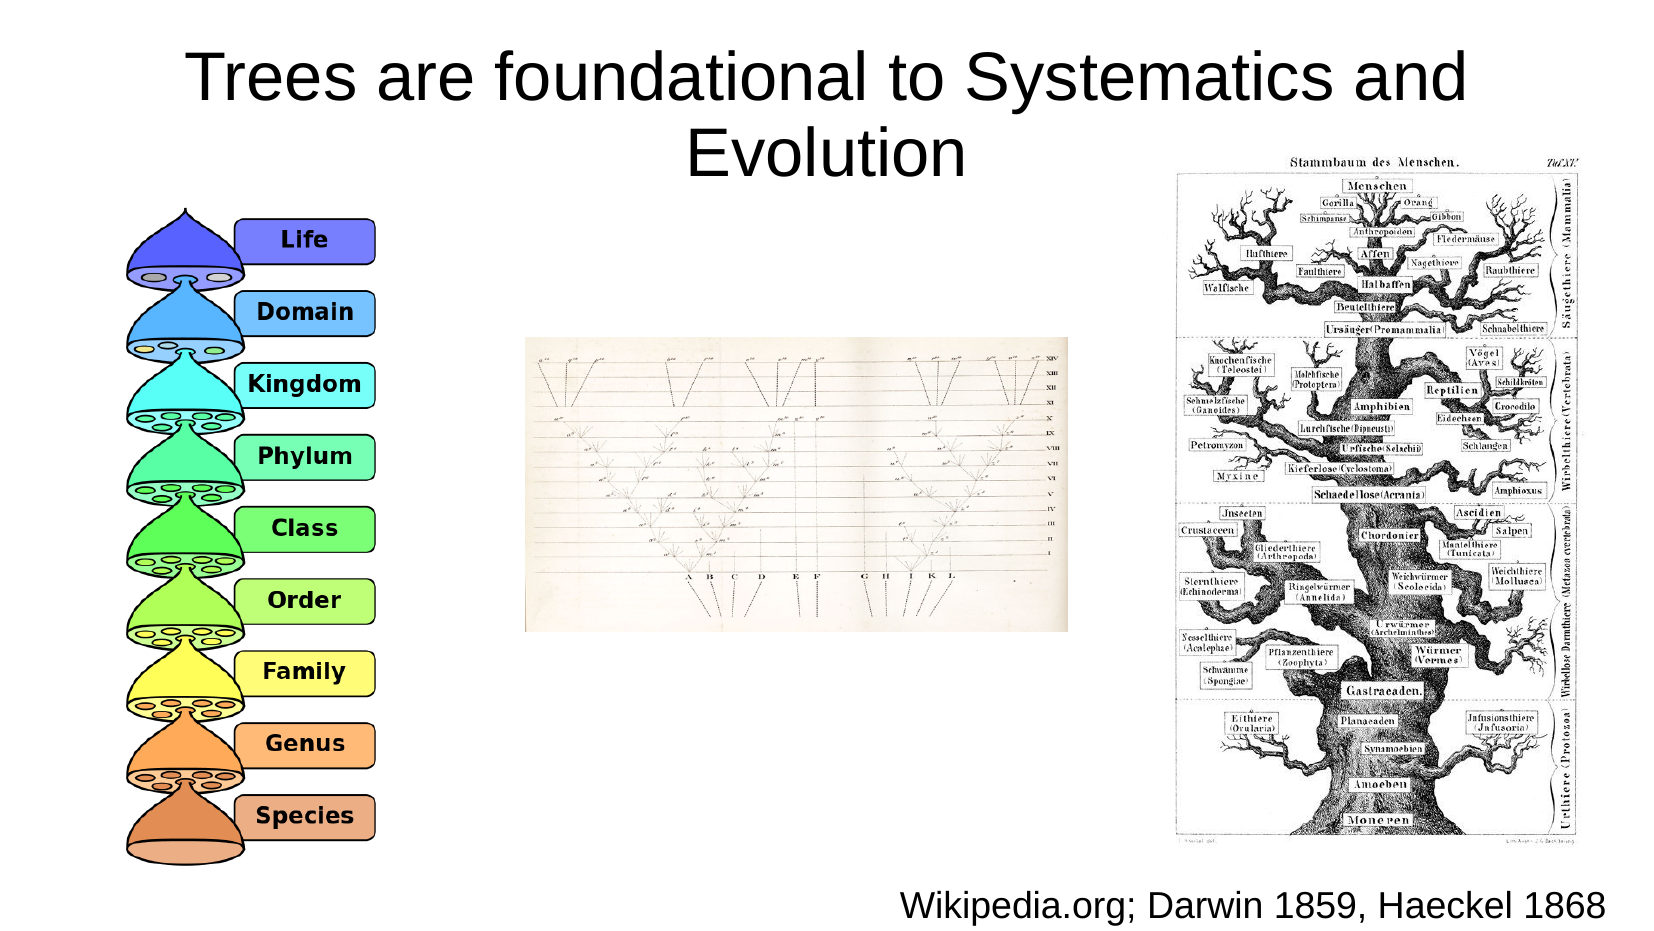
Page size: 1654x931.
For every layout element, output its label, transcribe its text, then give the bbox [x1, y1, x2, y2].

text_box Wikipedia.org; Darwin 1859, Haeckel 1868 [885, 877, 1638, 931]
title Trees are foundational to Systematics and Evolution [82, 37, 1571, 193]
picture [525, 337, 1068, 632]
picture [120, 201, 381, 871]
picture [1161, 149, 1591, 848]
